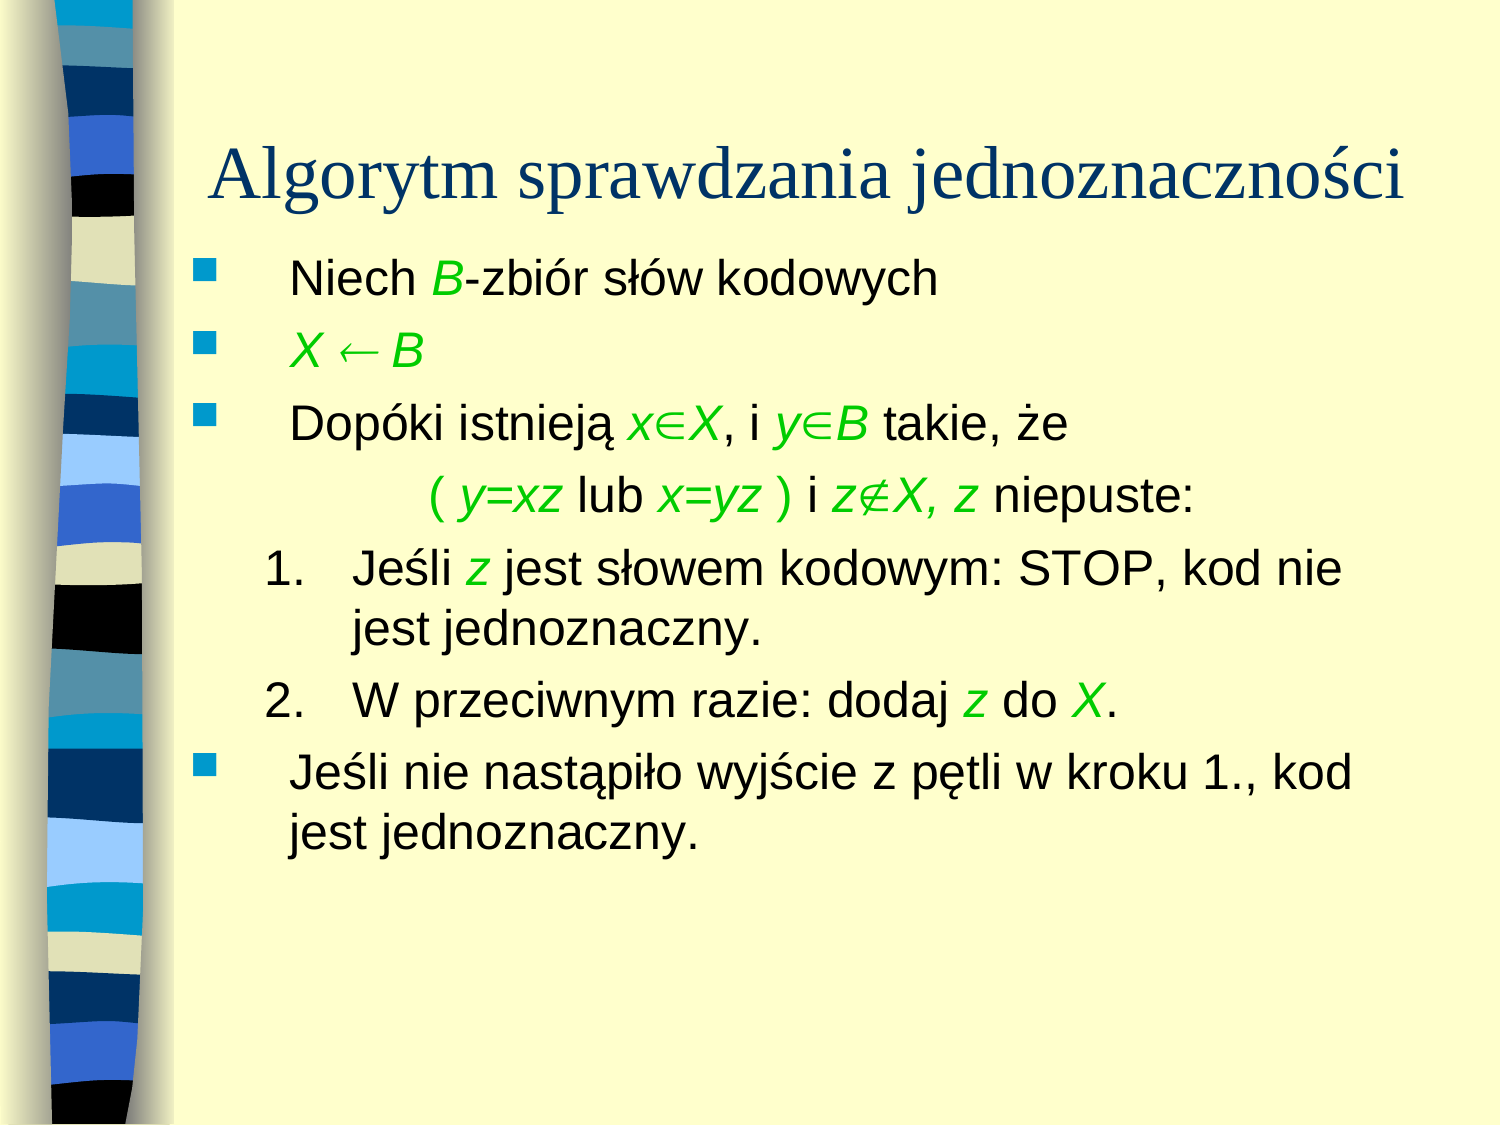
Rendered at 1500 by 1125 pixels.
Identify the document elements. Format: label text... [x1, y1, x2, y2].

title Algorytm sprawdzania jednoznaczności [192, 74, 1468, 263]
list Niech B-zbiór słów kodowych X  B Dopóki istnieją xX, i yB takie, że ( y=xz lub x=yz ) i zX, z niepuste: Jeśli z jest słowem kodowym: STOP, kod nie jest jednoznaczny. W przeciwnym razie: dodaj z do X. Jeśli nie nastąpiło wyjście z pętli w kroku 1., kod jest jednoznaczny. [174, 237, 1450, 913]
